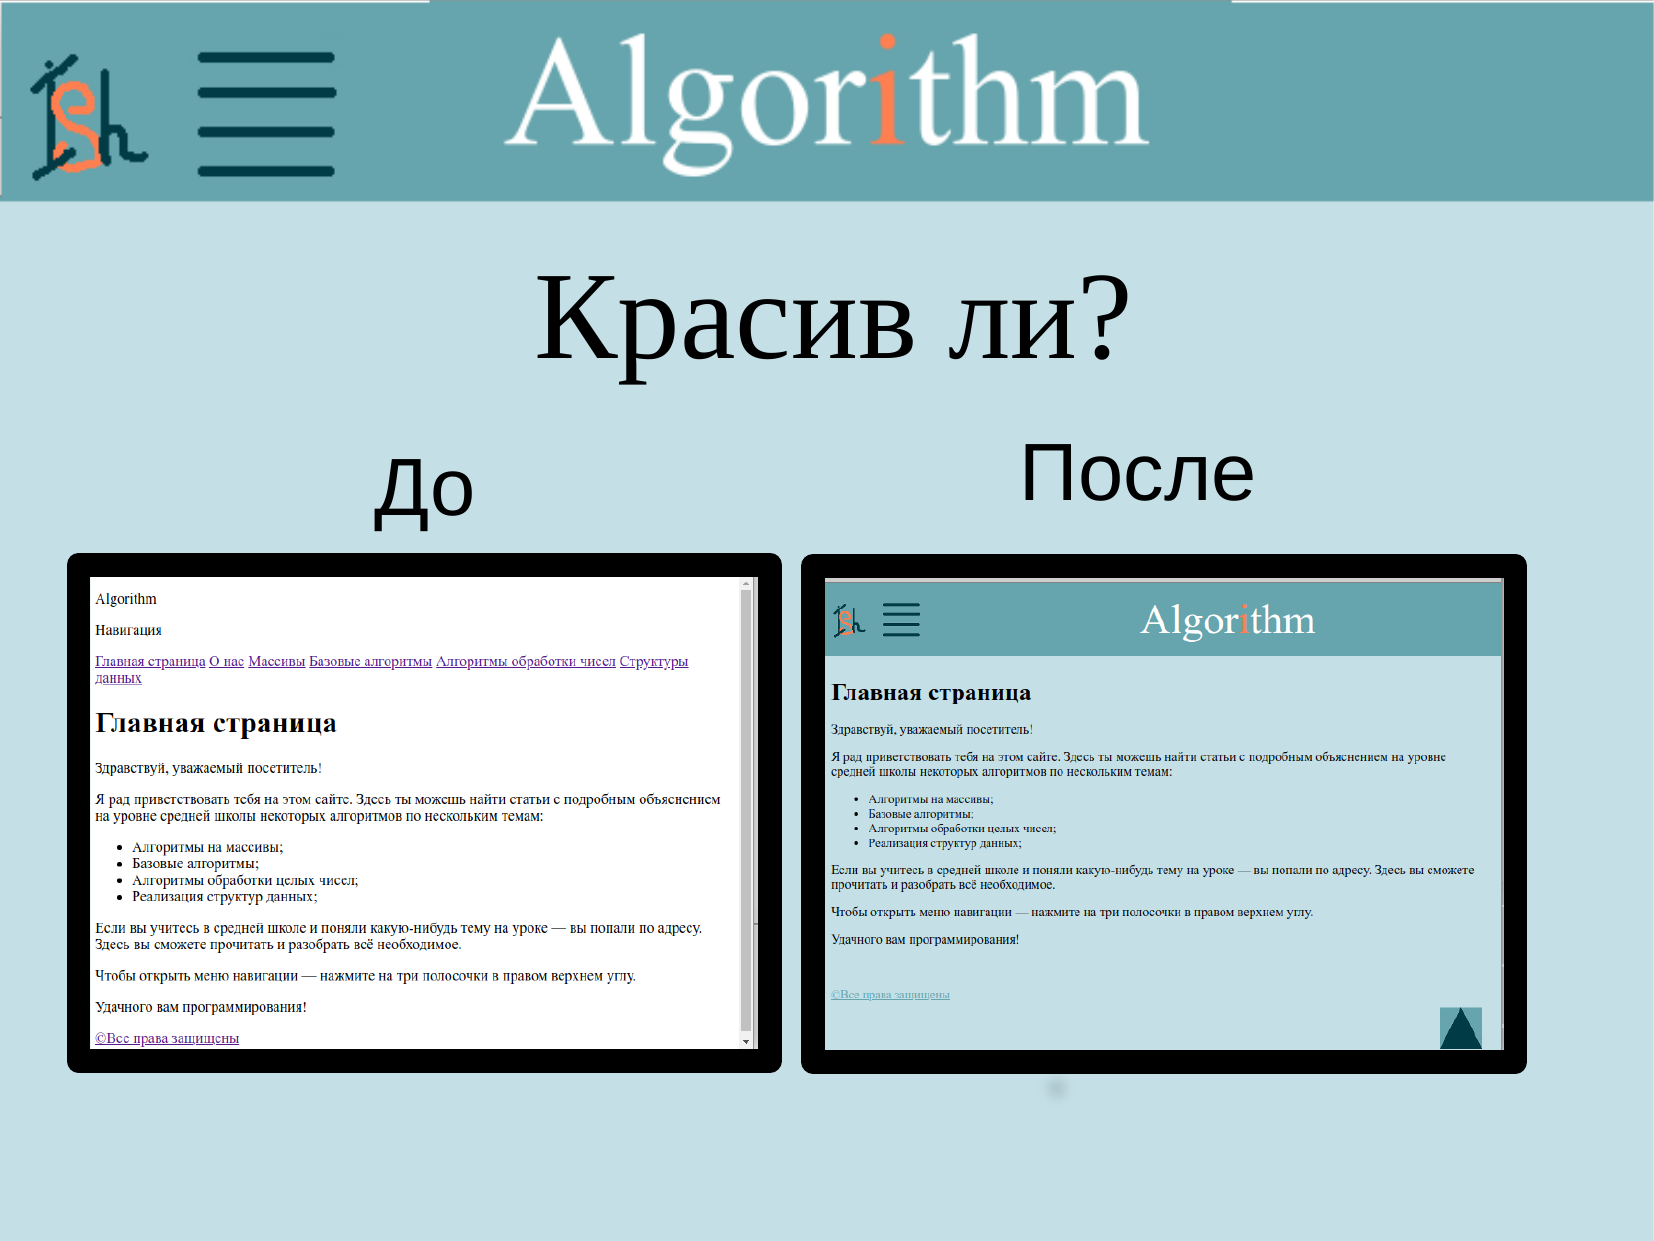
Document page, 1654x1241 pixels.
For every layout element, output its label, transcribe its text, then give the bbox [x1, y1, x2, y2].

text_box После [1005, 420, 1591, 526]
picture [0, 0, 1654, 1241]
text_box До [360, 434, 631, 541]
title Красив ли? [90, 213, 1579, 421]
